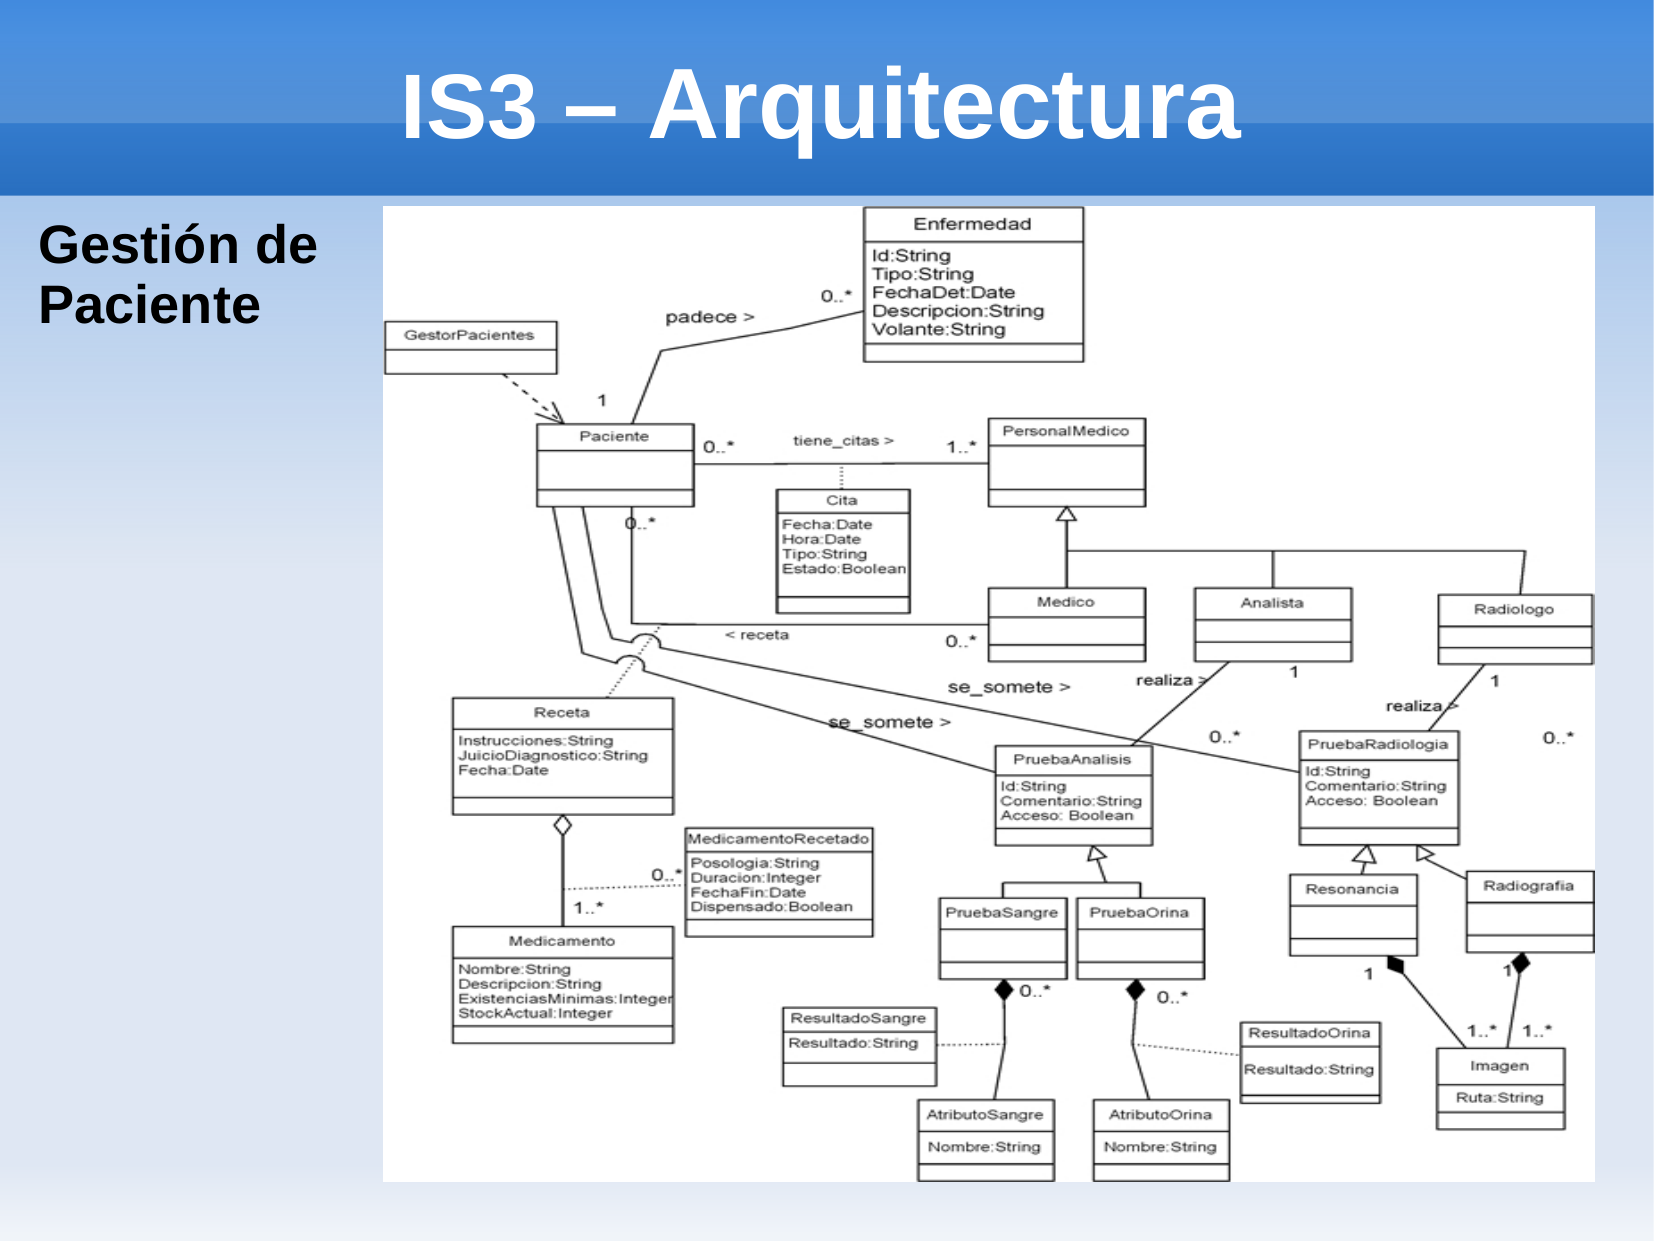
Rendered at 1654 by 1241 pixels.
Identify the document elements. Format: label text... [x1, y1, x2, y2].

title IS3 – Arquitectura [76, 7, 1565, 200]
text_box Gestión de Paciente [23, 206, 438, 346]
picture [0, 0, 1654, 1241]
